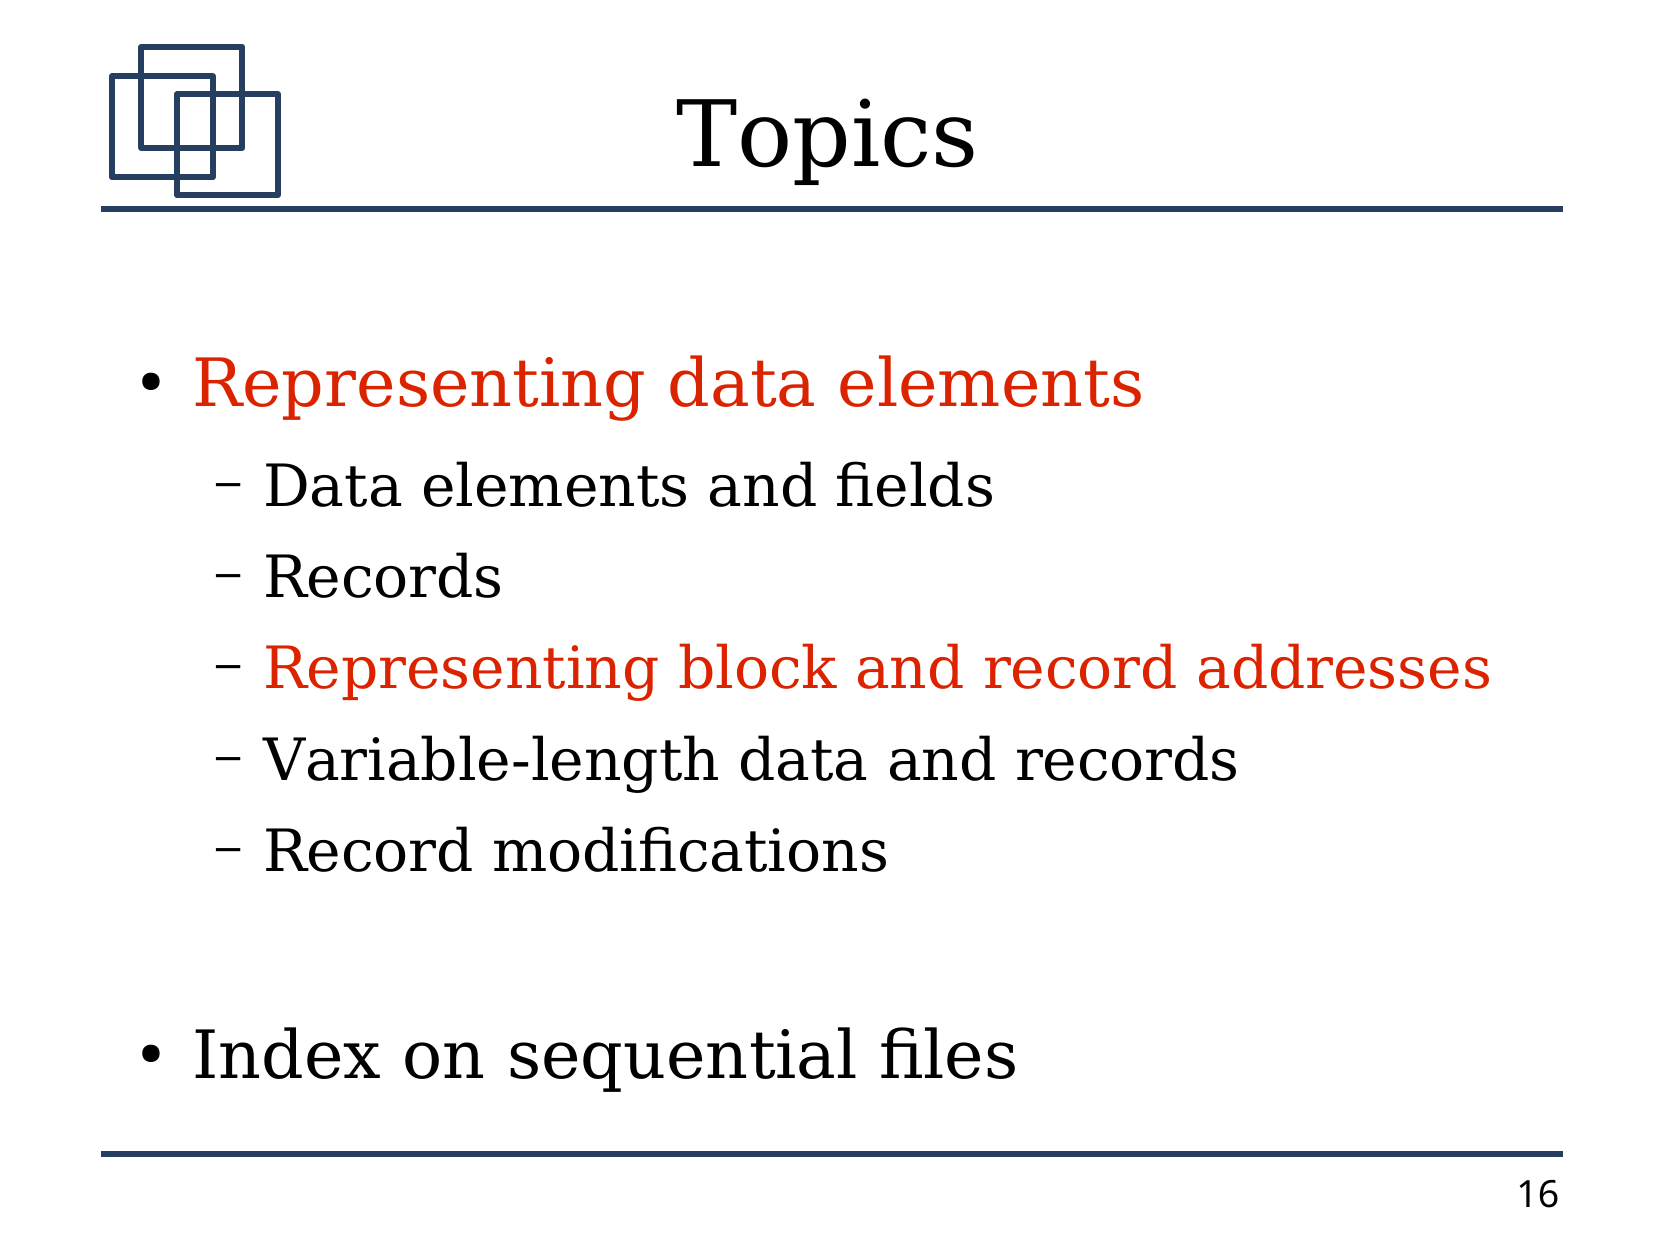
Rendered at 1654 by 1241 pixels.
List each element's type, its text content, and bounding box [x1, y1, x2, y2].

title Topics [121, 31, 1534, 239]
list Representing data elements Data elements and fields Records Representing block and record addresses Variable-length data and records Record modifications Index on sequential files [121, 344, 1534, 1127]
